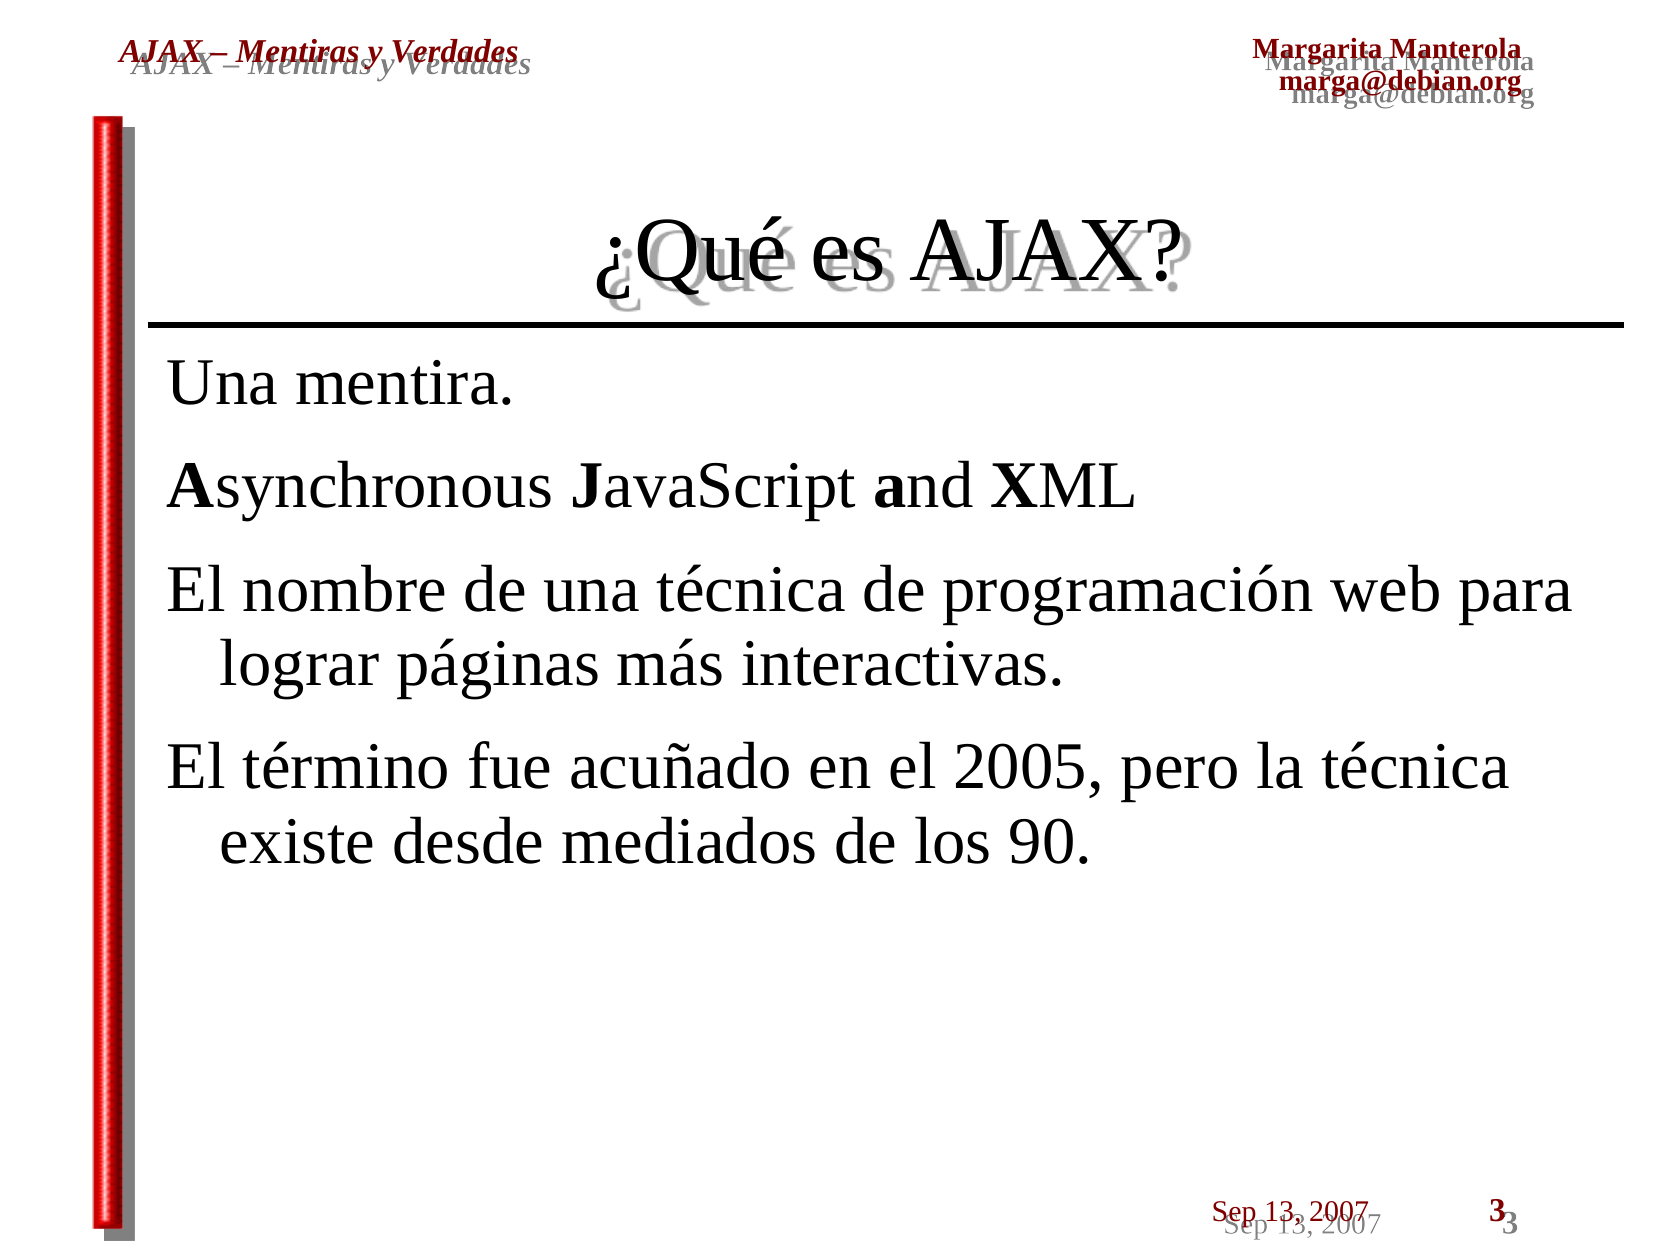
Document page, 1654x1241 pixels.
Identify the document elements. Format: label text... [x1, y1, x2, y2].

picture [94, 117, 122, 1228]
title ¿Qué es AJAX? [137, 171, 1642, 327]
list Una mentira. Asynchronous JavaScript and XML El nombre de una técnica de programación web para lograr páginas más interactivas. El término fue acuñado en el 2005, pero la técnica existe desde mediados de los 90. [149, 344, 1654, 1134]
